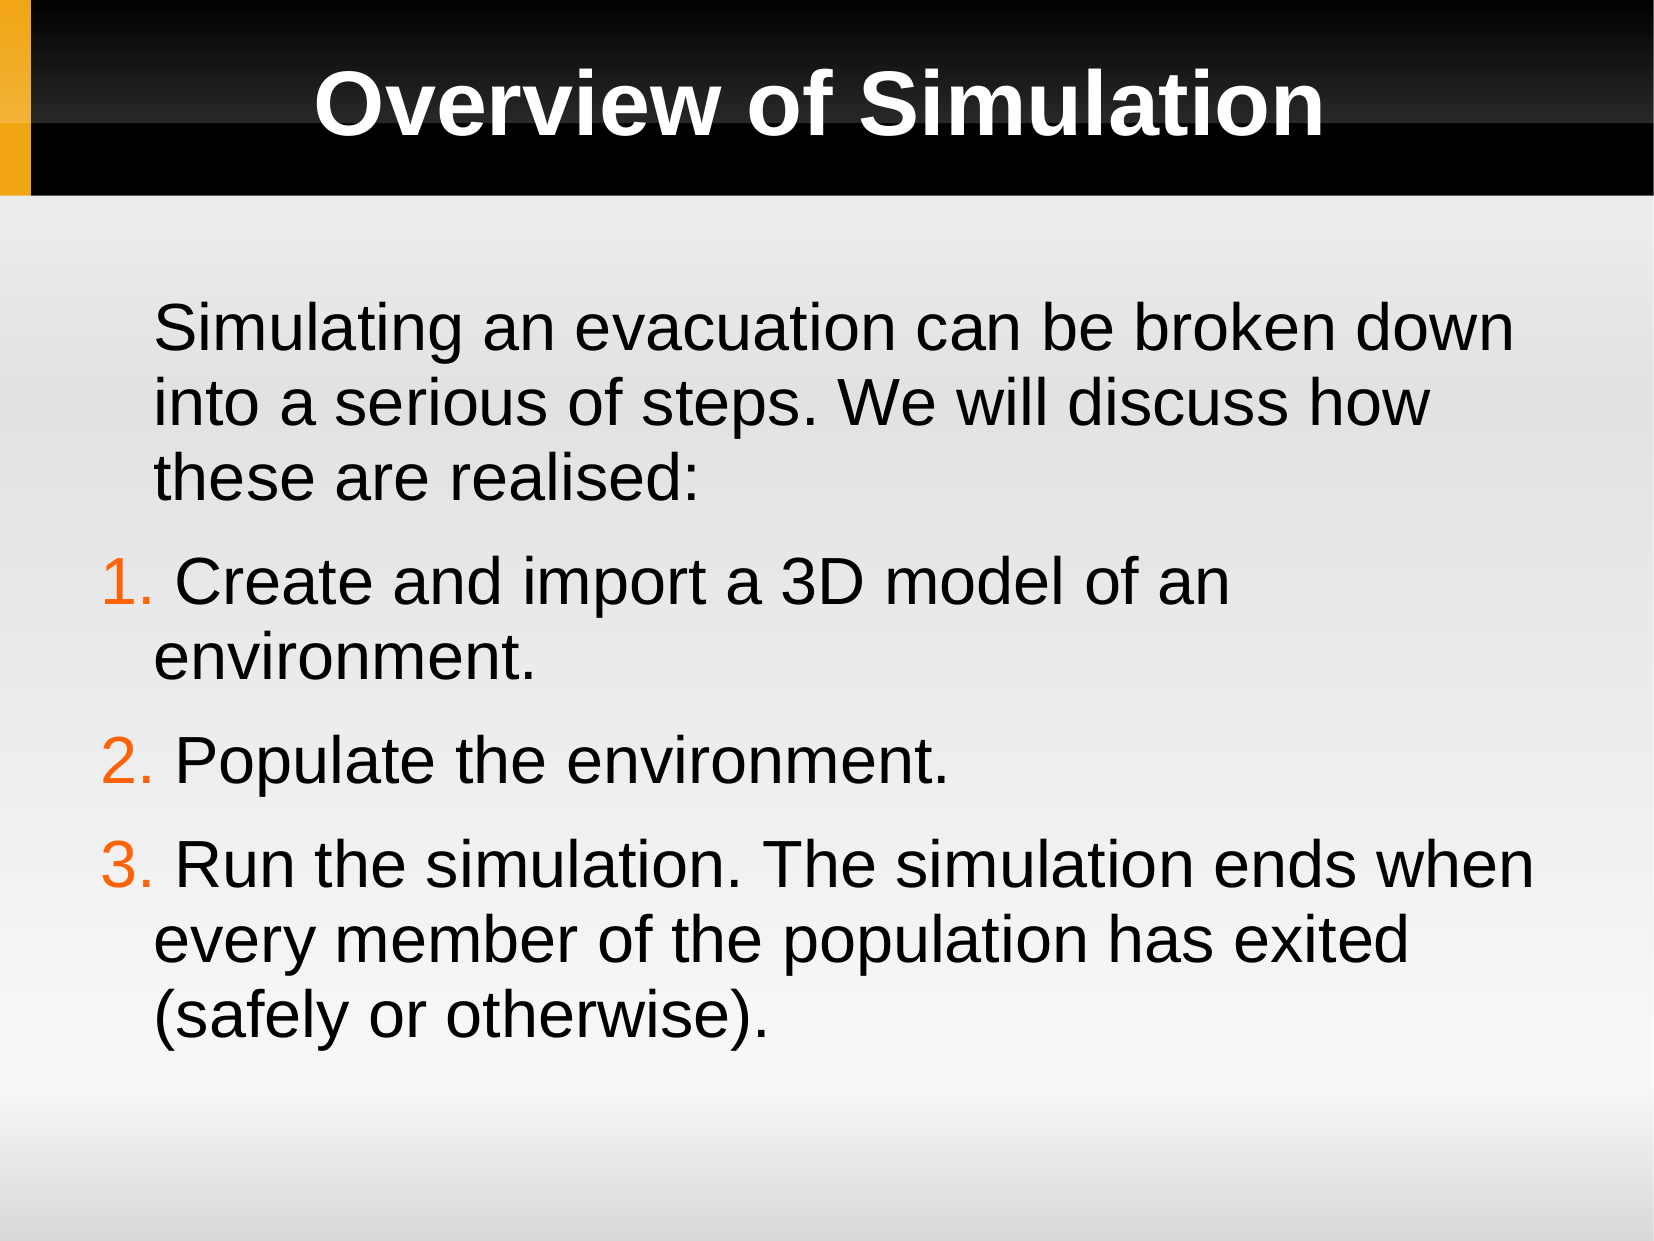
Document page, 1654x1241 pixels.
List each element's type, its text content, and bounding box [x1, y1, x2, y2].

picture [0, 0, 1654, 1241]
list Simulating an evacuation can be broken down into a serious of steps. We will discuss how these are realised: Create and import a 3D model of an environment. Populate the environment. Run the simulation. The simulation ends when every member of the population has exited (safely or otherwise). [82, 290, 1571, 1109]
title Overview of Simulation [76, 0, 1565, 208]
